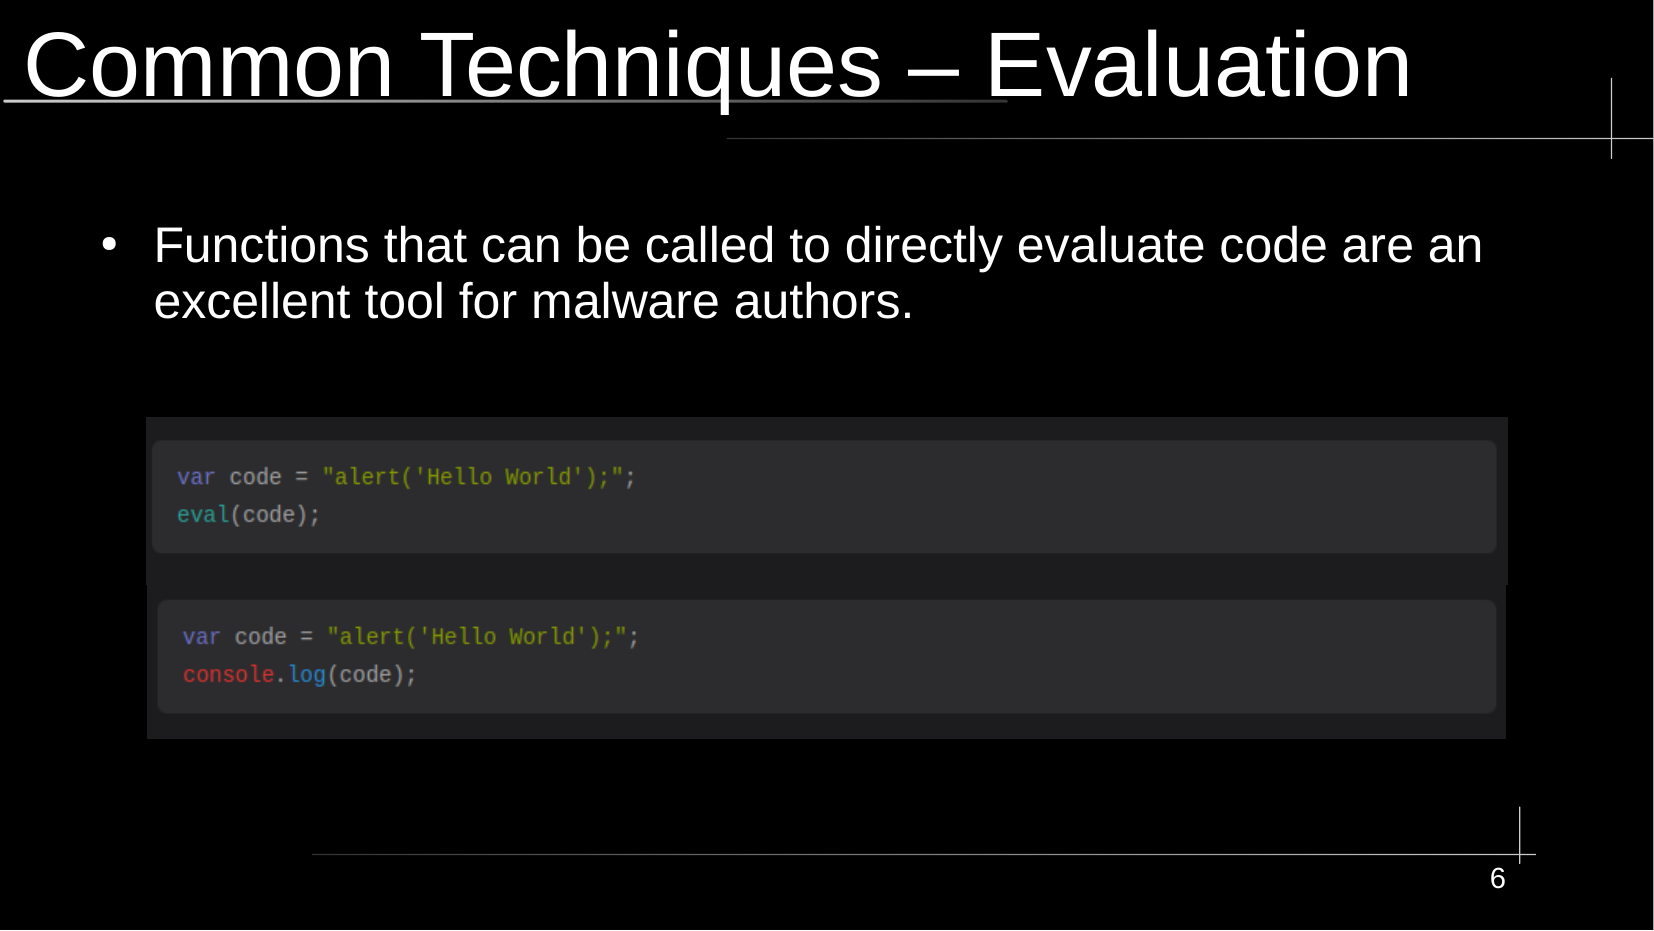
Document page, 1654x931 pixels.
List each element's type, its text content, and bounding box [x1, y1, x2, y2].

title Common Techniques – Evaluation [23, 11, 1589, 119]
list Functions that can be called to directly evaluate code are an excellent tool for malware authors. [82, 217, 1506, 758]
picture [146, 417, 1508, 739]
